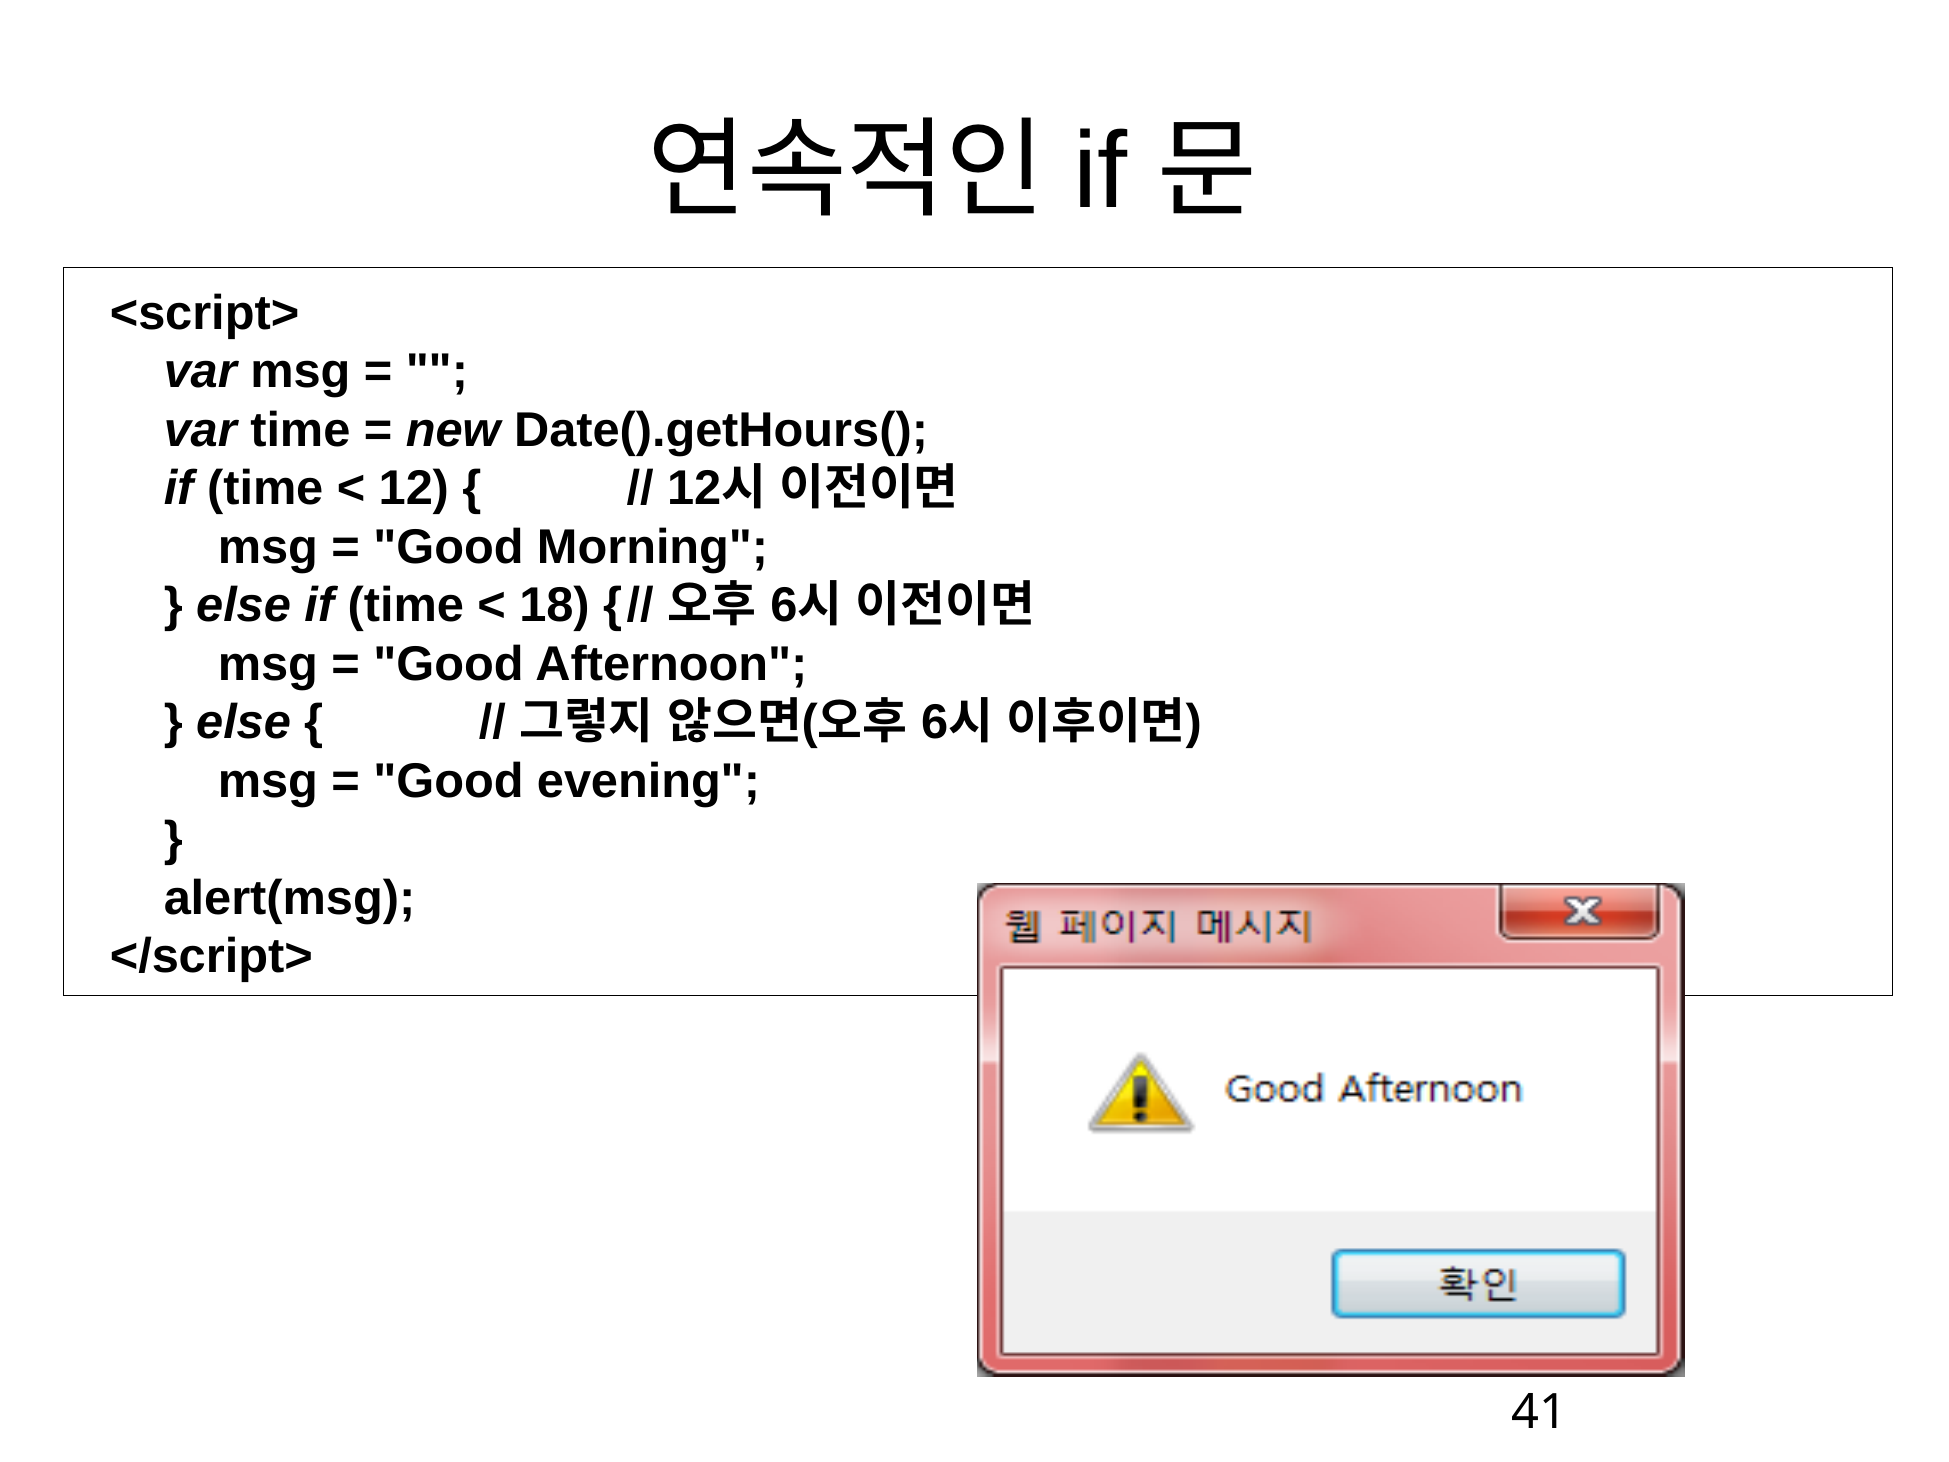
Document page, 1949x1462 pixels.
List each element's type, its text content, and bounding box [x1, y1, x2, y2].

slide_number <숫자> [1496, 1372, 1899, 1462]
text_box <script> var msg = ""; var time = new Date().getHours(); if (time < 12) { // 12시 이전이면 msg = "Good Morning"; } else if (time < 18) { // 오후 6시 이전이면 msg = "Good Afternoon"; } else { // 그렇지 않으면(오후 6시 이후이면) msg = "Good evening"; } alert(msg); </script> [63, 267, 1893, 996]
title 연속적인 if 문 [156, 92, 1749, 255]
picture [977, 883, 1685, 1377]
